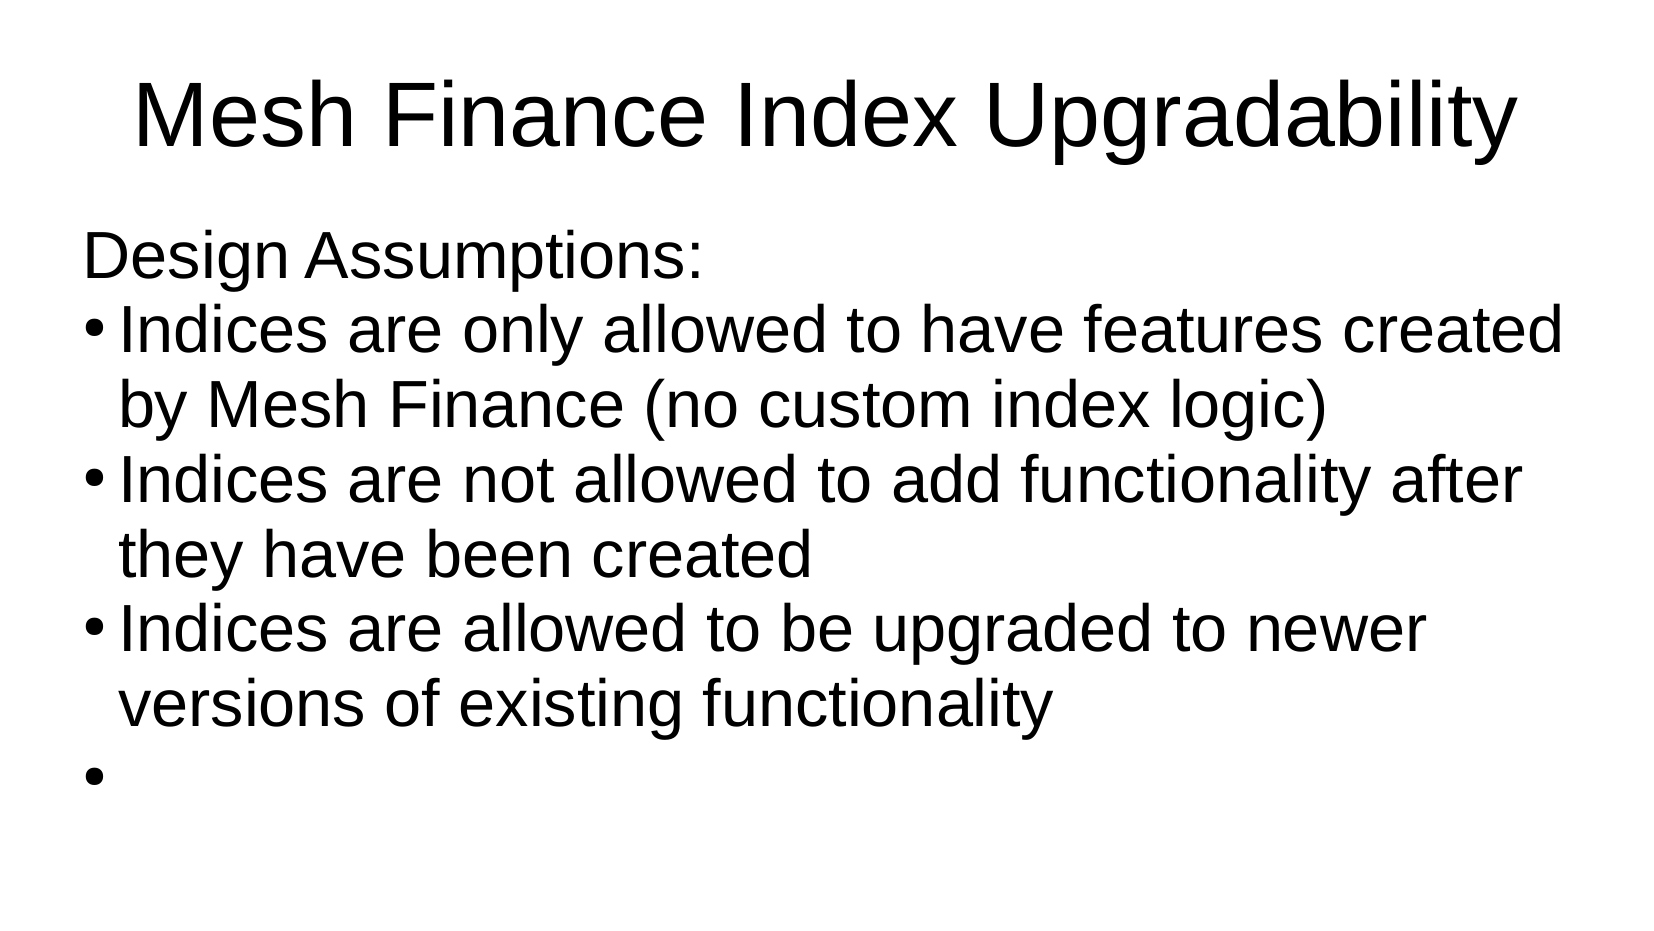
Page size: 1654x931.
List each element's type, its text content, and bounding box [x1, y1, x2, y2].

subtitle Design Assumptions: Indices are only allowed to have features created by Mesh Finance (no custom index logic) Indices are not allowed to add functionality after they have been created Indices are allowed to be upgraded to newer versions of existing functionality [82, 217, 1571, 891]
title Mesh Finance Index Upgradability [82, 37, 1571, 193]
